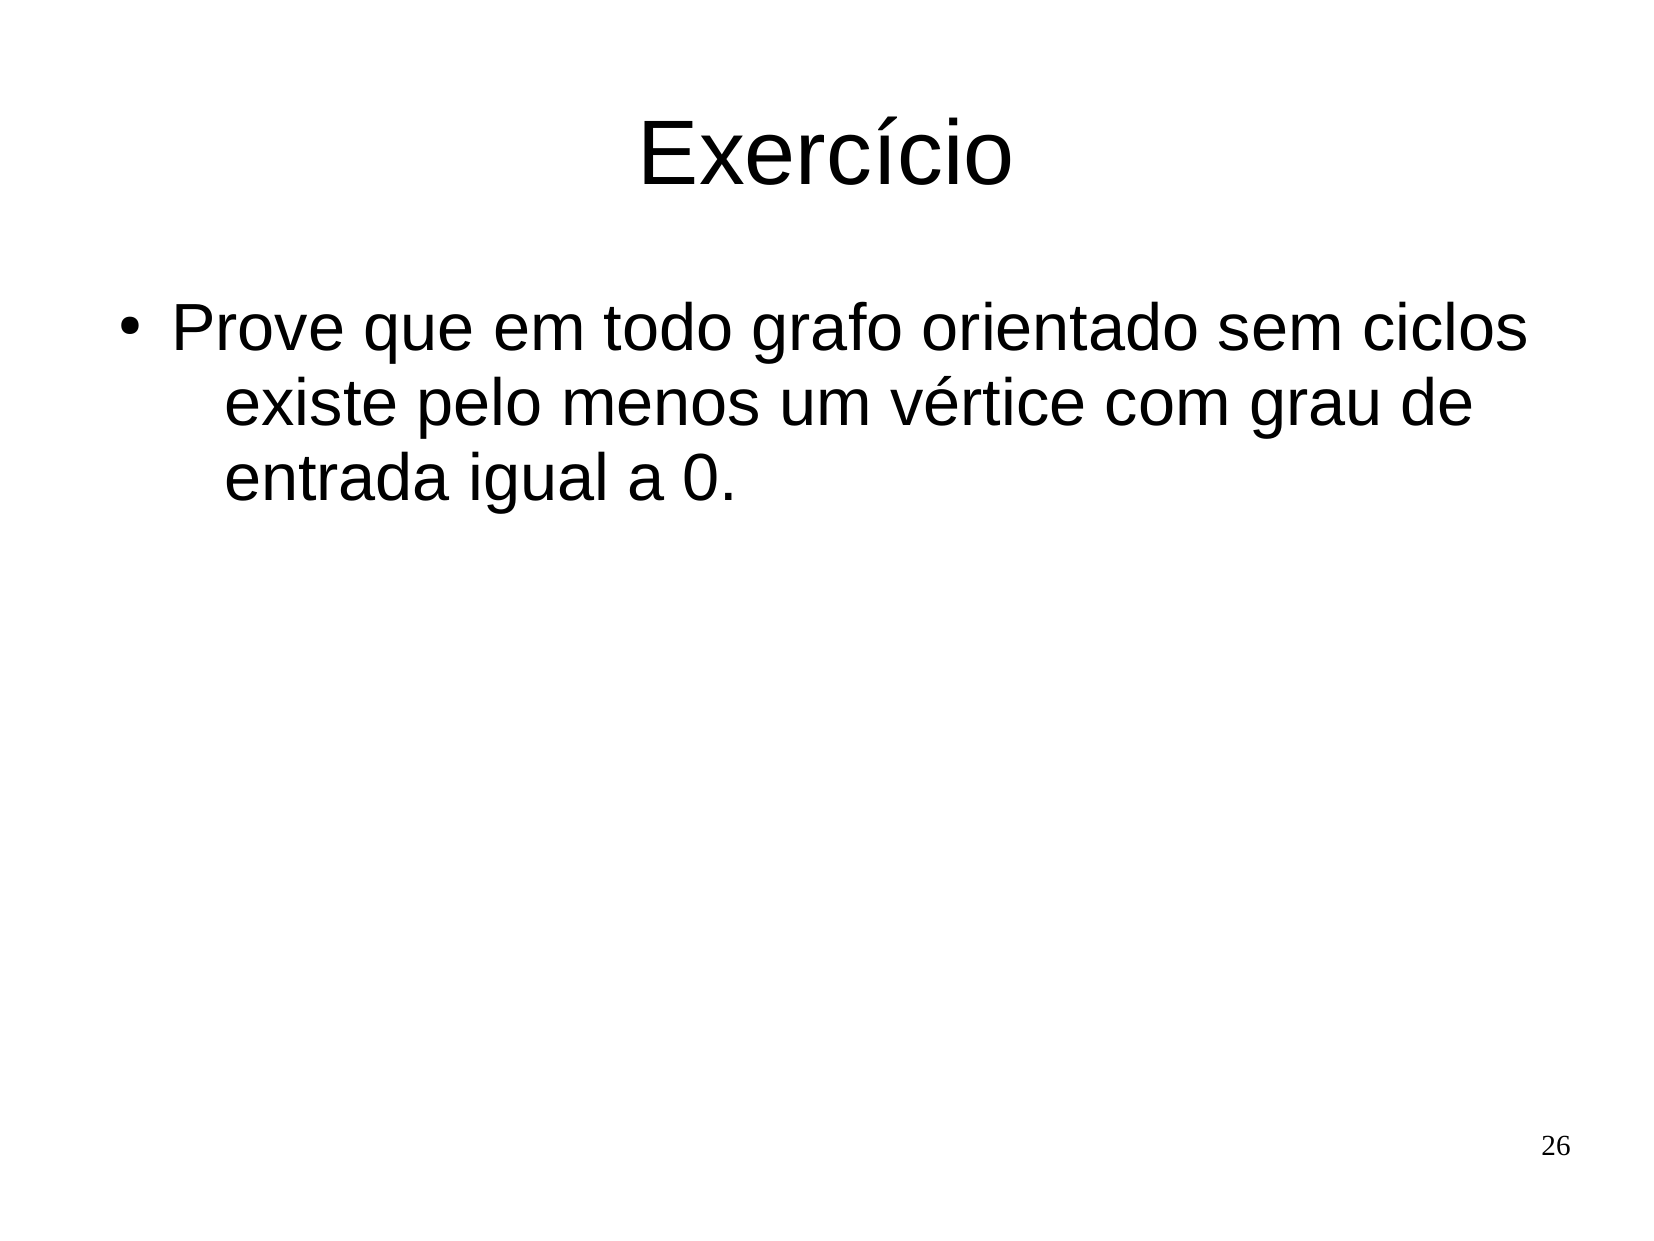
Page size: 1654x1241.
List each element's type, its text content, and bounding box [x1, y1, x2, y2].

list Prove que em todo grafo orientado sem ciclos existe pelo menos um vértice com grau de entrada igual a 0. [82, 290, 1571, 1010]
title Exercício [82, 49, 1571, 257]
